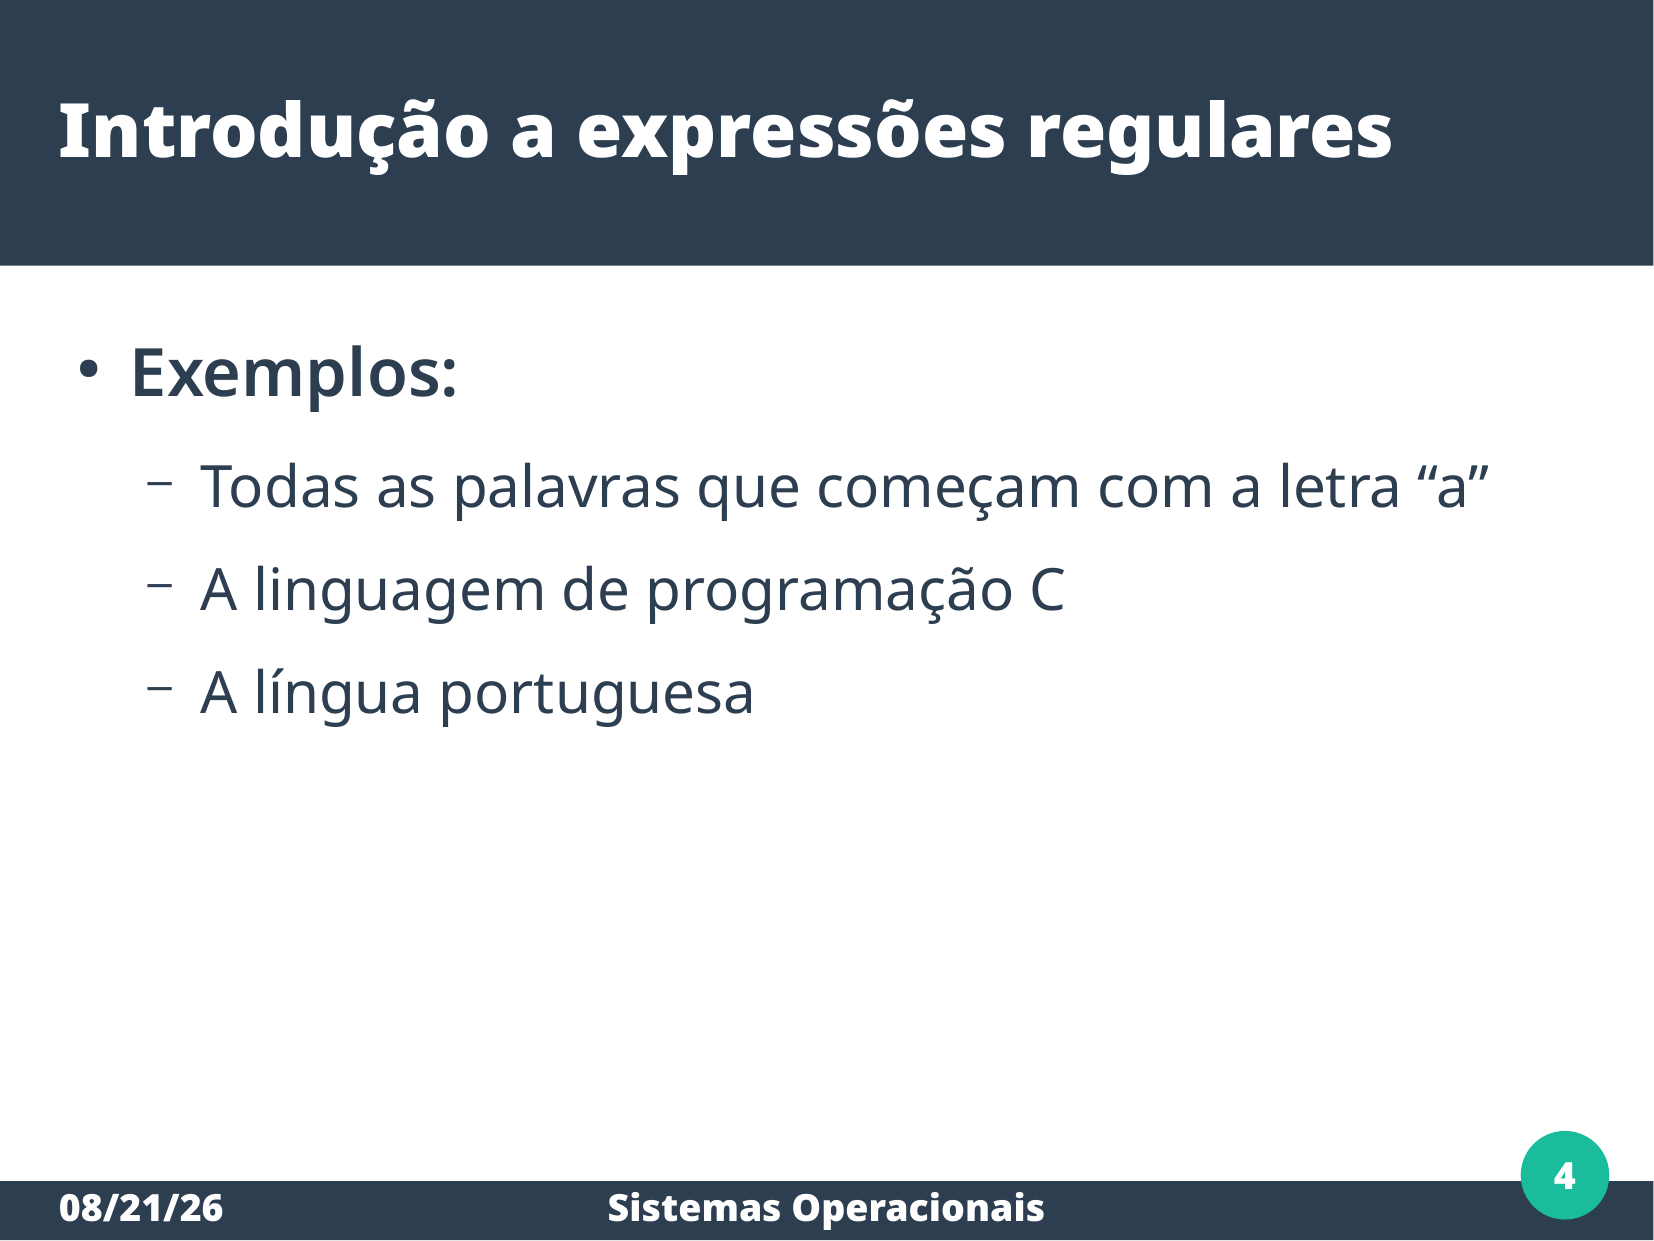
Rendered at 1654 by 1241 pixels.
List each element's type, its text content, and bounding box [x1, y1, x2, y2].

title Introdução a expressões regulares [59, 49, 1595, 207]
list Exemplos: Todas as palavras que começam com a letra “a” A linguagem de programação C A língua portuguesa [59, 324, 1595, 1152]
